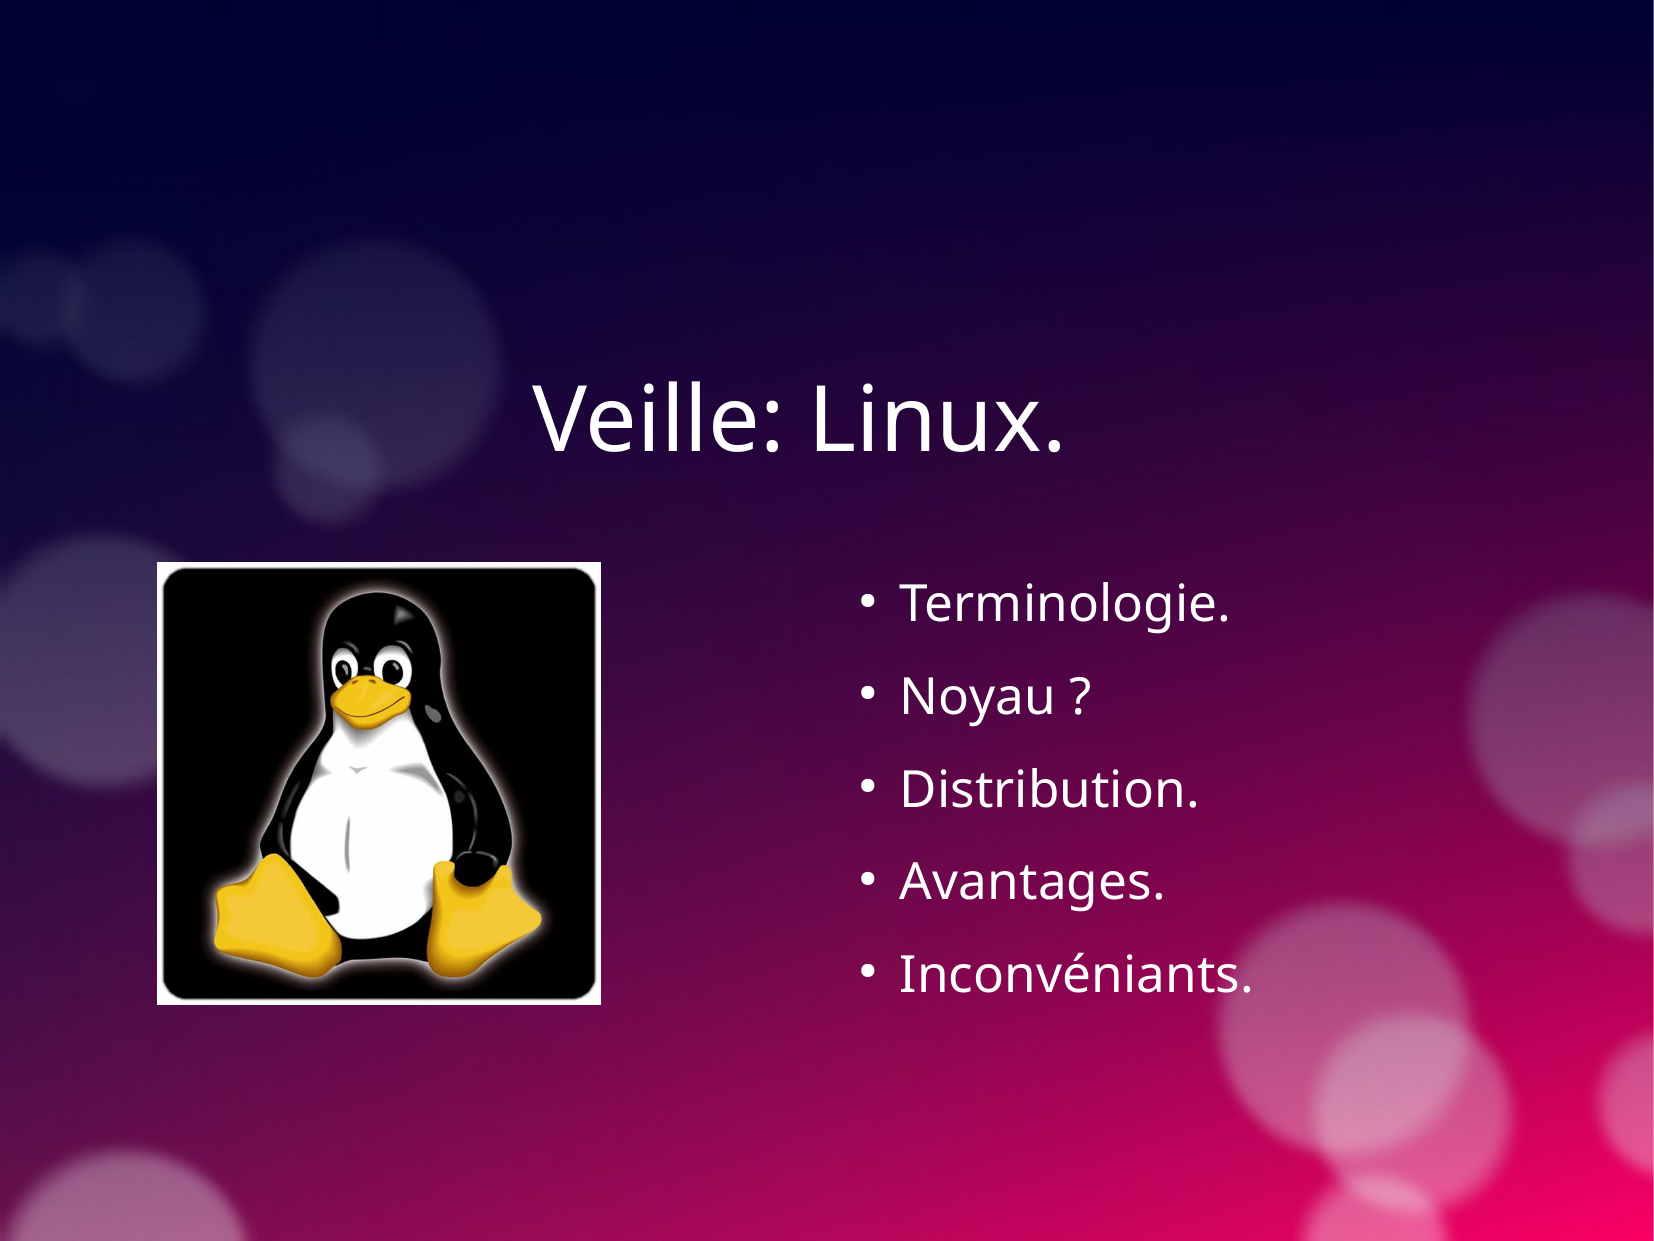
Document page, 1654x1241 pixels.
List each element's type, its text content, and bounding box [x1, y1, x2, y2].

title Veille: Linux. [82, 312, 1571, 520]
list Terminologie. Noyau ? Distribution. Avantages. Inconvéniants. [845, 566, 1572, 1010]
picture [0, 0, 1654, 1241]
